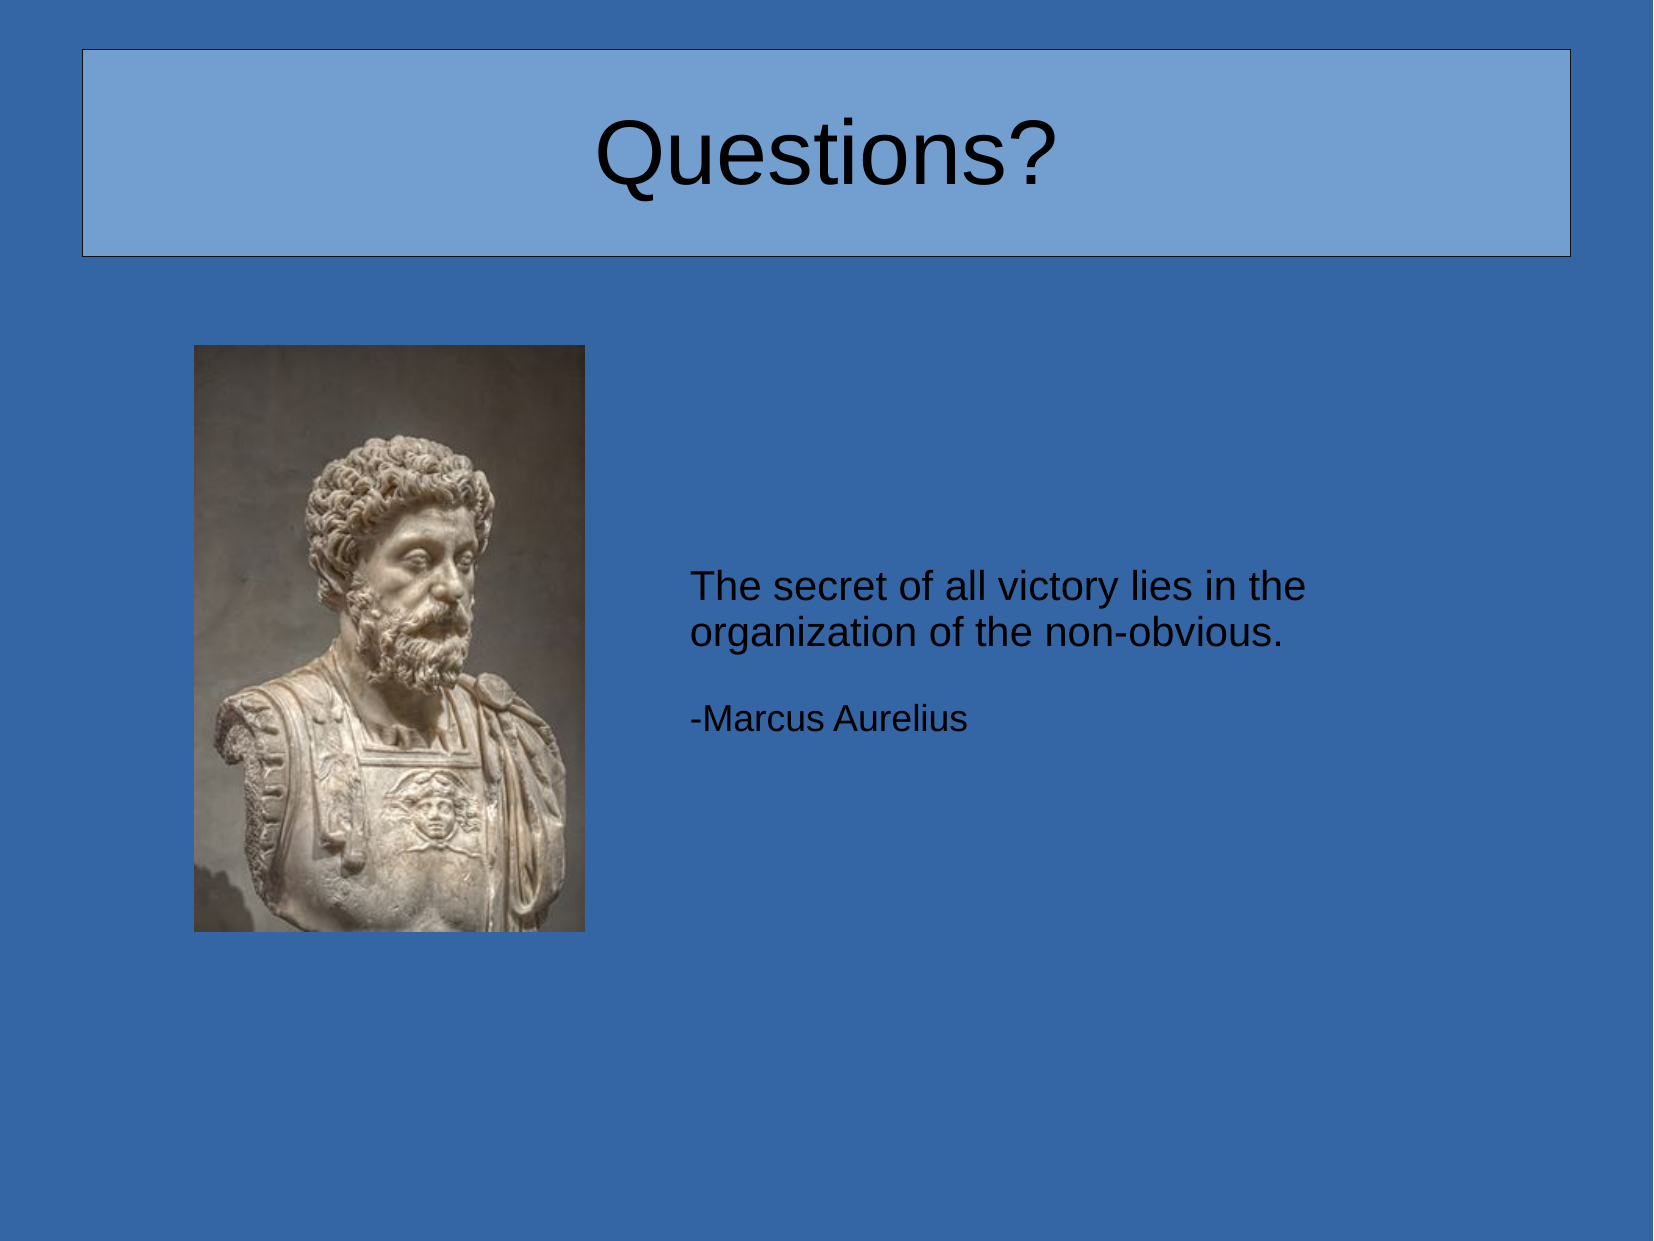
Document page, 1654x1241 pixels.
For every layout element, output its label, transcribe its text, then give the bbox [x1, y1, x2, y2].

title Questions? [82, 49, 1571, 257]
text_box The secret of all victory lies in the organization of the non-obvious. -Marcus Aurelius [675, 555, 1456, 789]
picture [194, 345, 585, 932]
